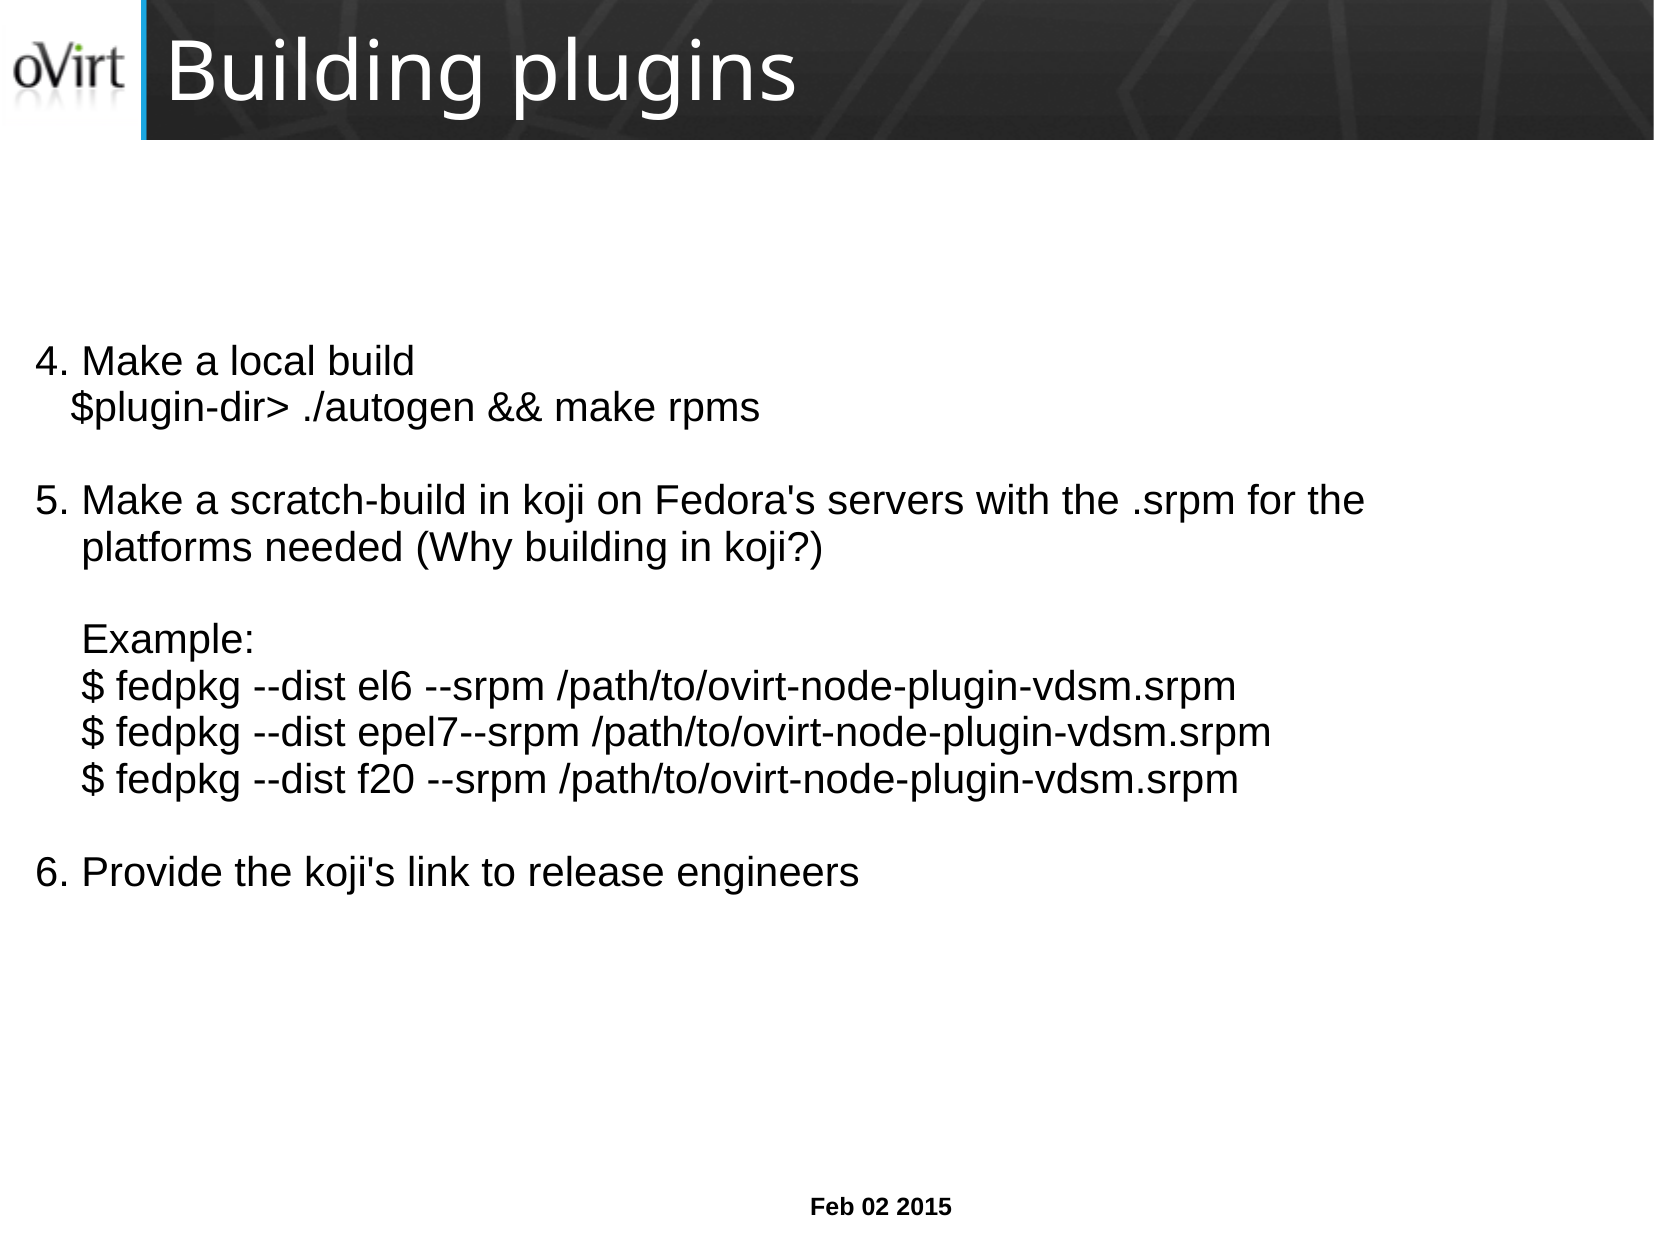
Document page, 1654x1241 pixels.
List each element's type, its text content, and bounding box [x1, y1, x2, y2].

title Building plugins [164, 18, 1653, 119]
picture [0, 0, 1654, 140]
text_box 4. Make a local build $plugin-dir> ./autogen && make rpms 5. Make a scratch-build in koji on Fedora's servers with the .srpm for the platforms needed (Why building in koji?) Example: $ fedpkg --dist el6 --srpm /path/to/ovirt-node-plugin-vdsm.srpm $ fedpkg --dist epel7--srpm /path/to/ovirt-node-plugin-vdsm.srpm $ fedpkg --dist f20 --srpm /path/to/ovirt-node-plugin-vdsm.srpm 6. Provide the koji's link to release engineers [0, 330, 1393, 996]
